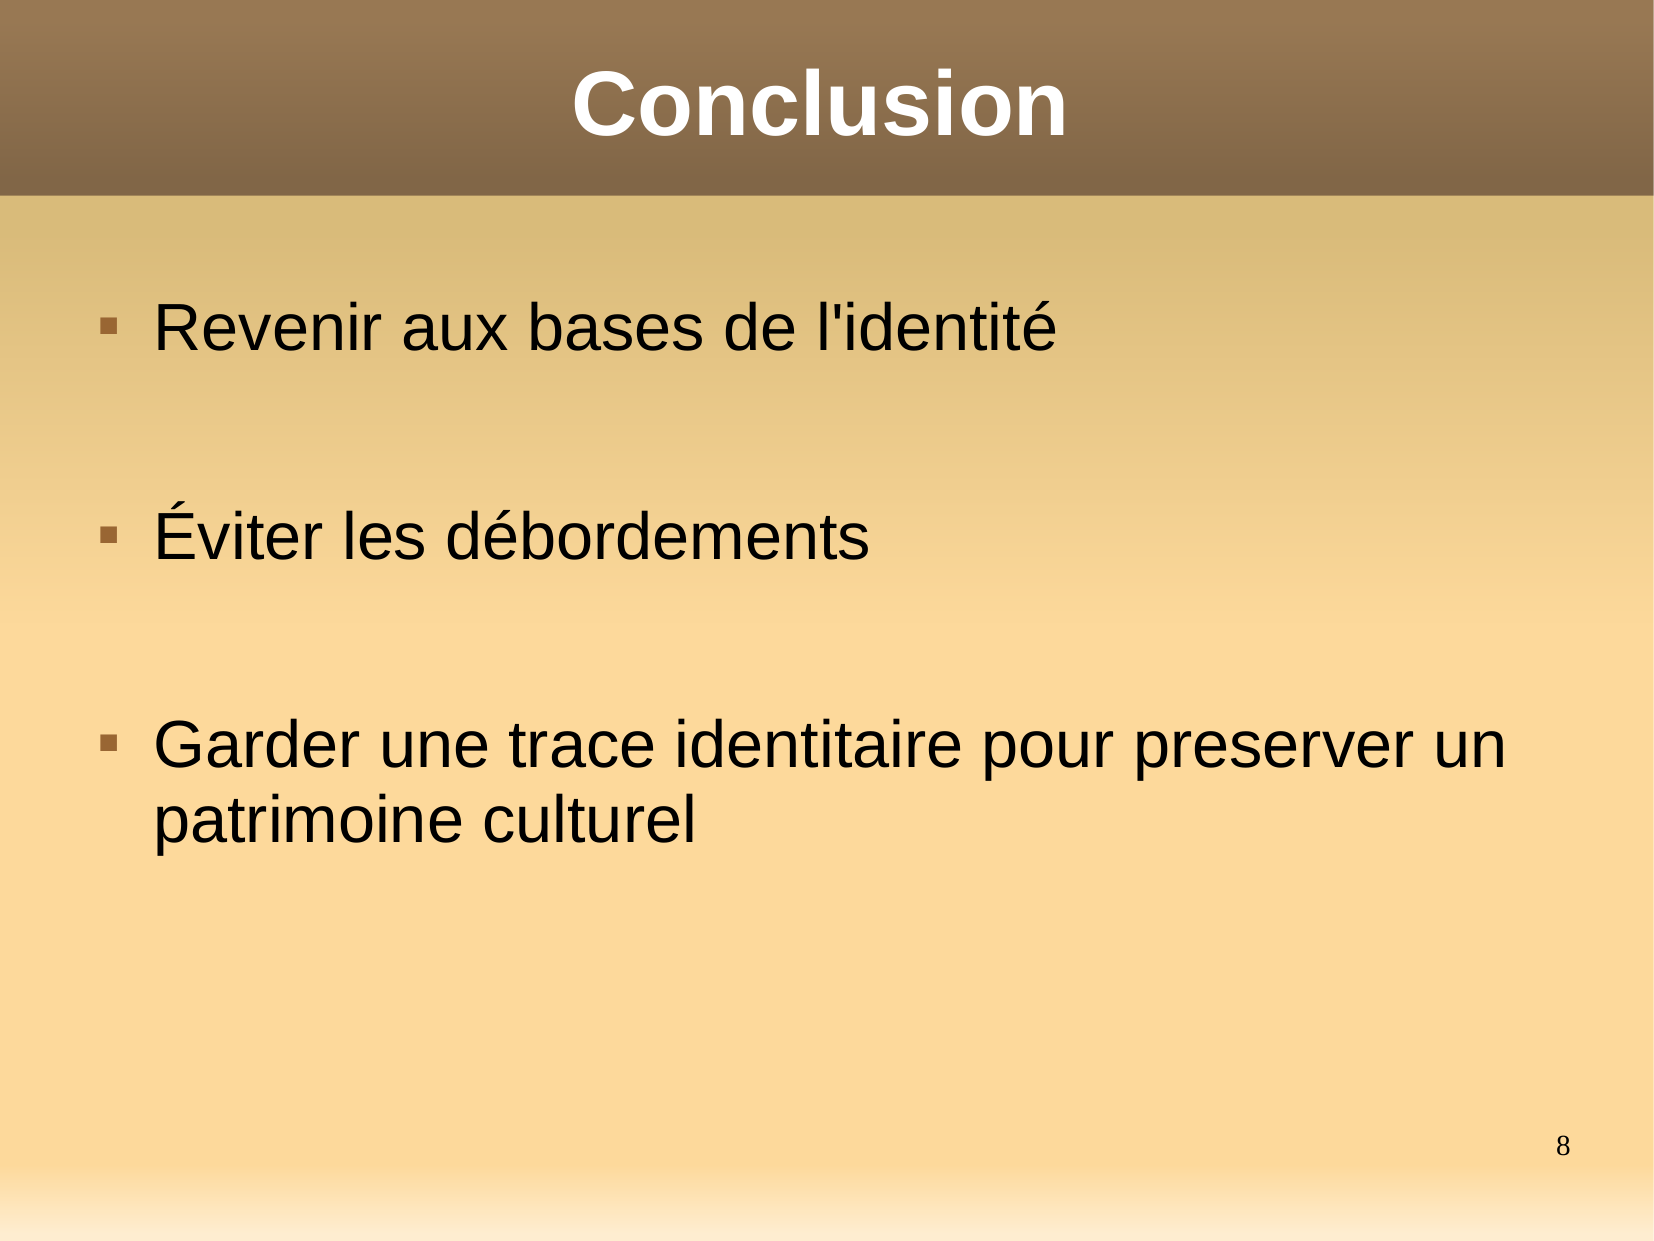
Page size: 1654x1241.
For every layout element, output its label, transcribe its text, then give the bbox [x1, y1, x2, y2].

picture [0, 0, 1654, 1241]
title Conclusion [76, 0, 1565, 208]
list Revenir aux bases de l'identité Éviter les débordements Garder une trace identitaire pour preserver un patrimoine culturel [82, 290, 1571, 1109]
